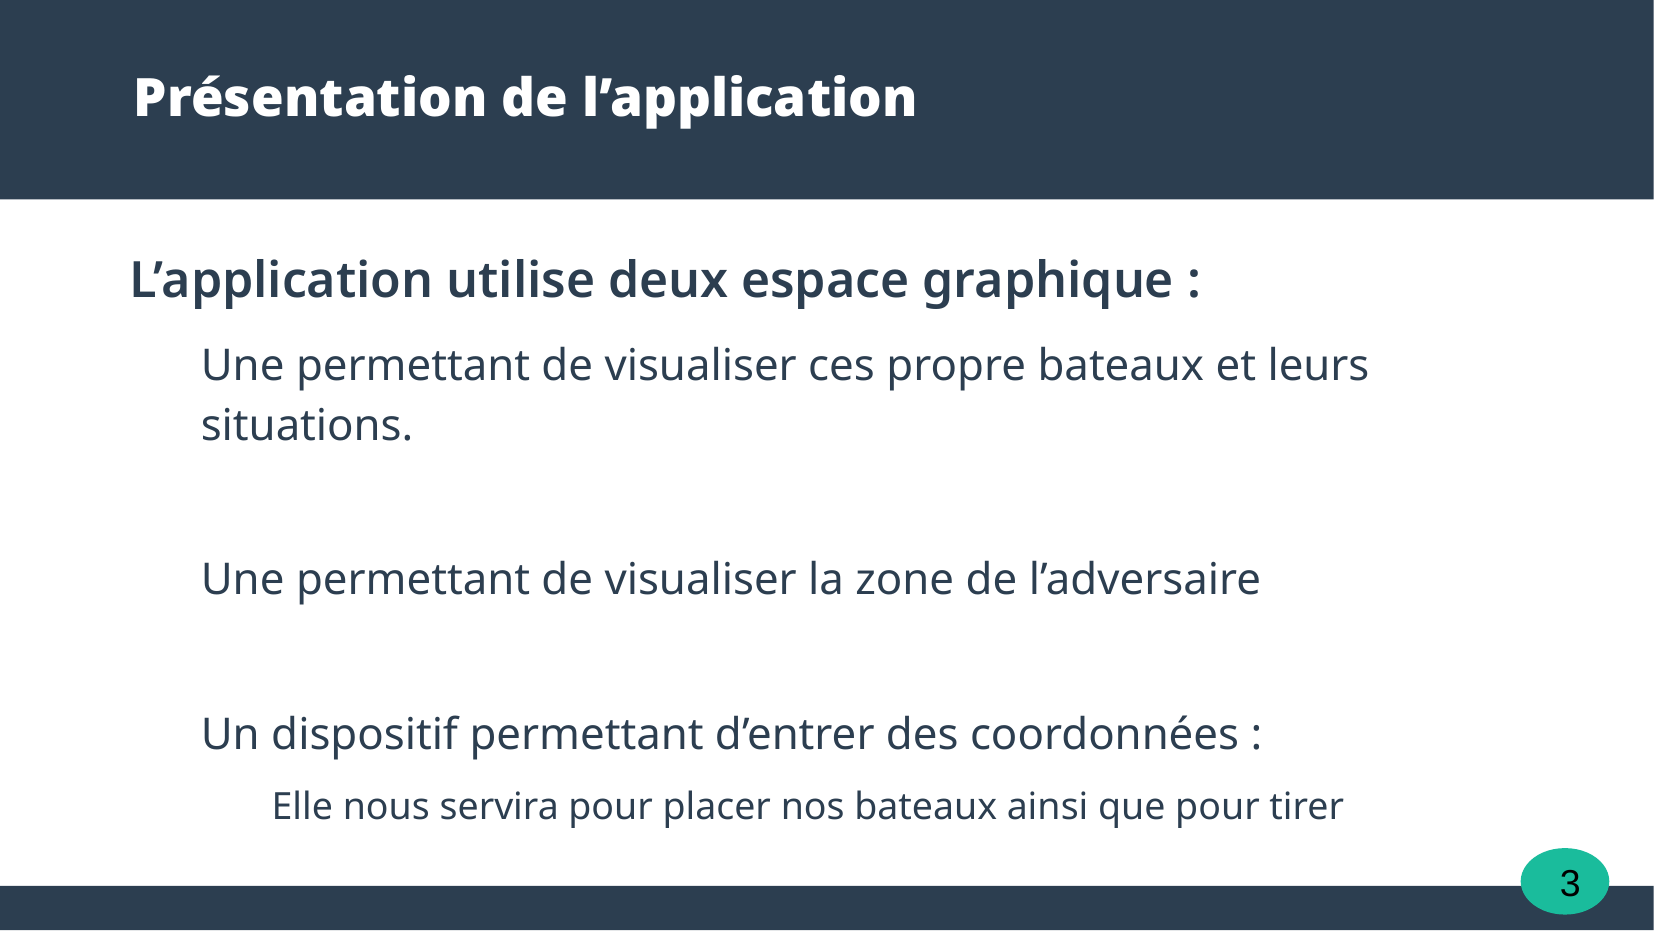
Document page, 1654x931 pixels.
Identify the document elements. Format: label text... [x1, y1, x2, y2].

list L’application utilise deux espace graphique : Une permettant de visualiser ces propre bateaux et leurs situations. Une permettant de visualiser la zone de l’adversaire Un dispositif permettant d’entrer des coordonnées : Elle nous servira pour placer nos bateaux ainsi que pour tirer [59, 243, 1595, 864]
title Présentation de l’application [59, 37, 1595, 156]
text_box <numéro> [1545, 855, 1654, 926]
